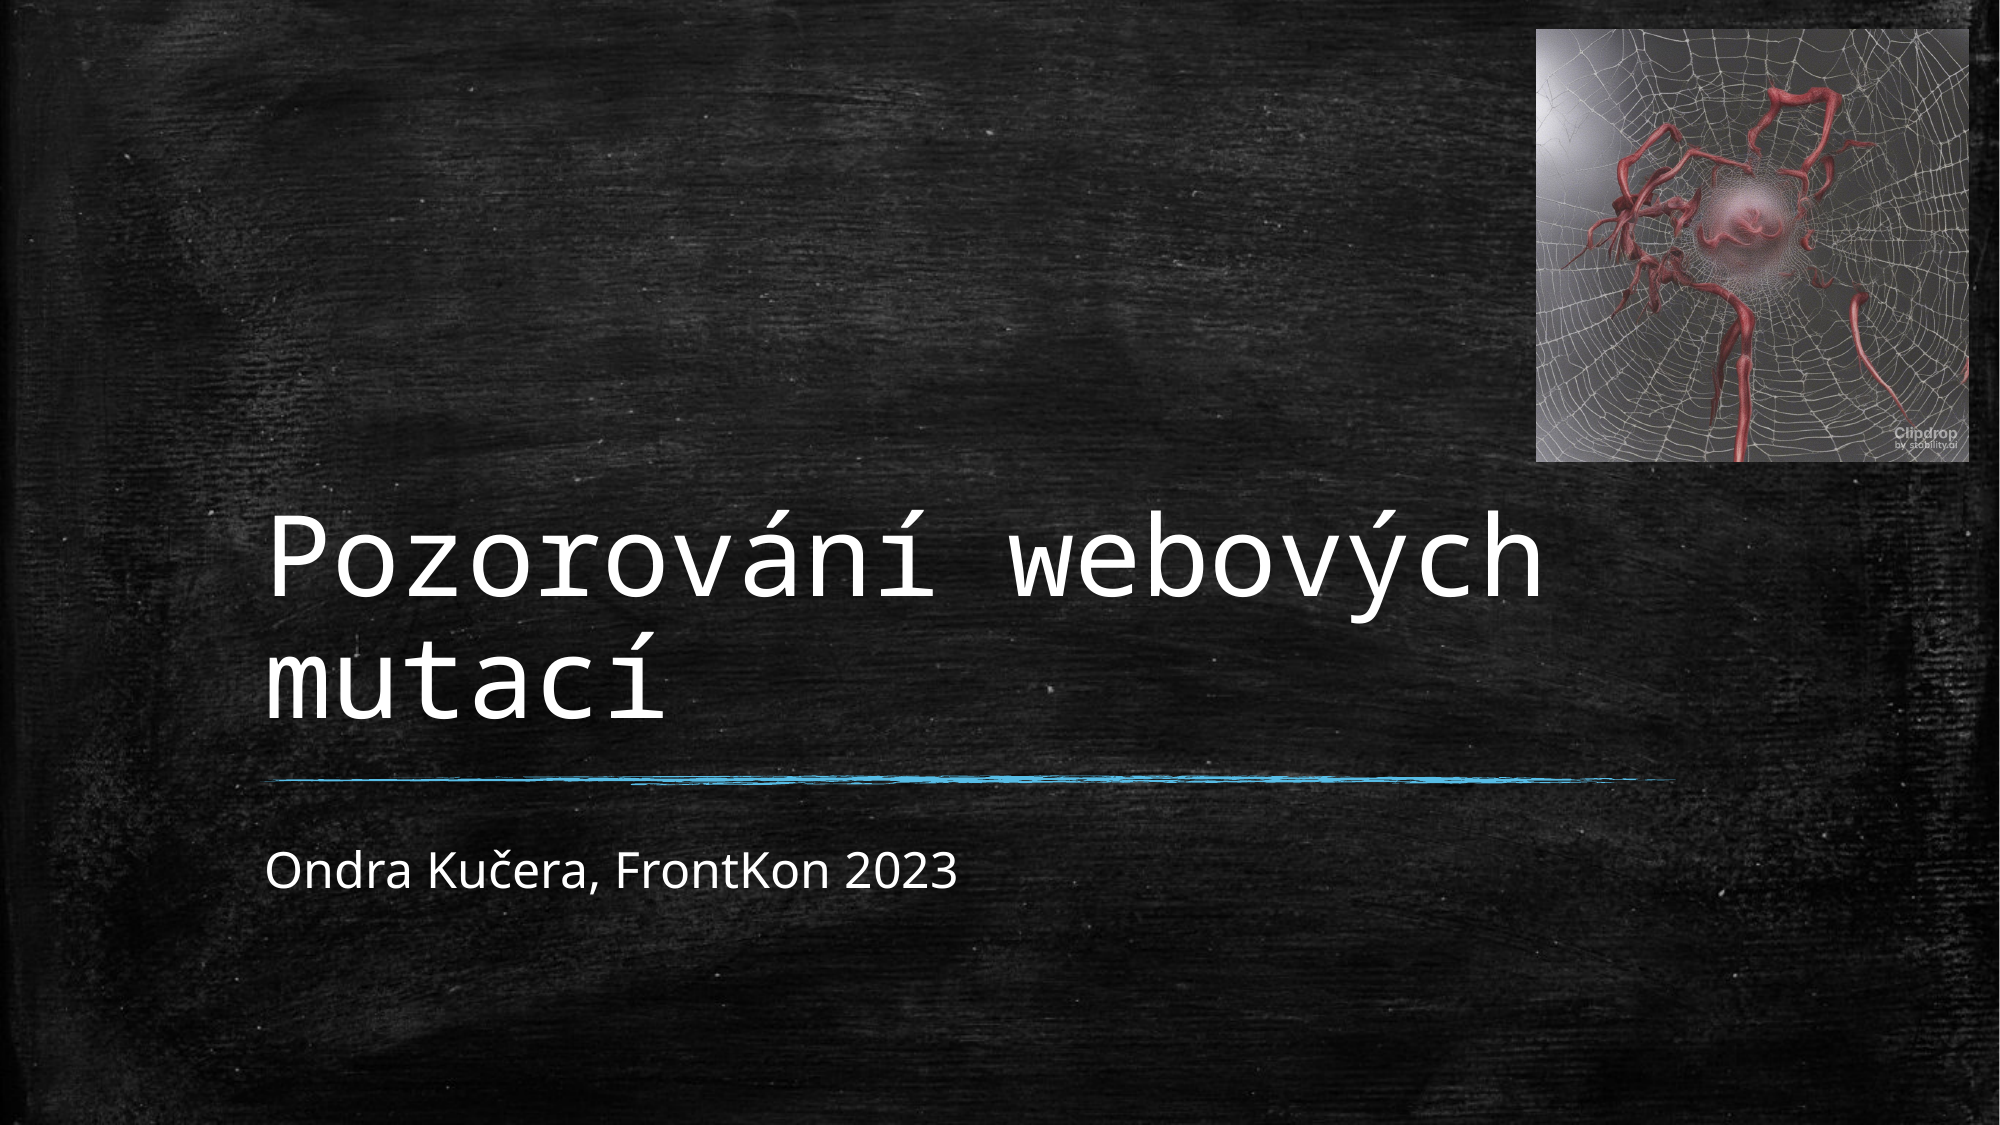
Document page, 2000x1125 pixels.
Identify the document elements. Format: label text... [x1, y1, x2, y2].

subtitle Ondra Kučera, FrontKon 2023 [249, 837, 1750, 1013]
picture [0, 0, 2000, 1125]
title Pozorování webových mutací [249, 312, 1750, 750]
